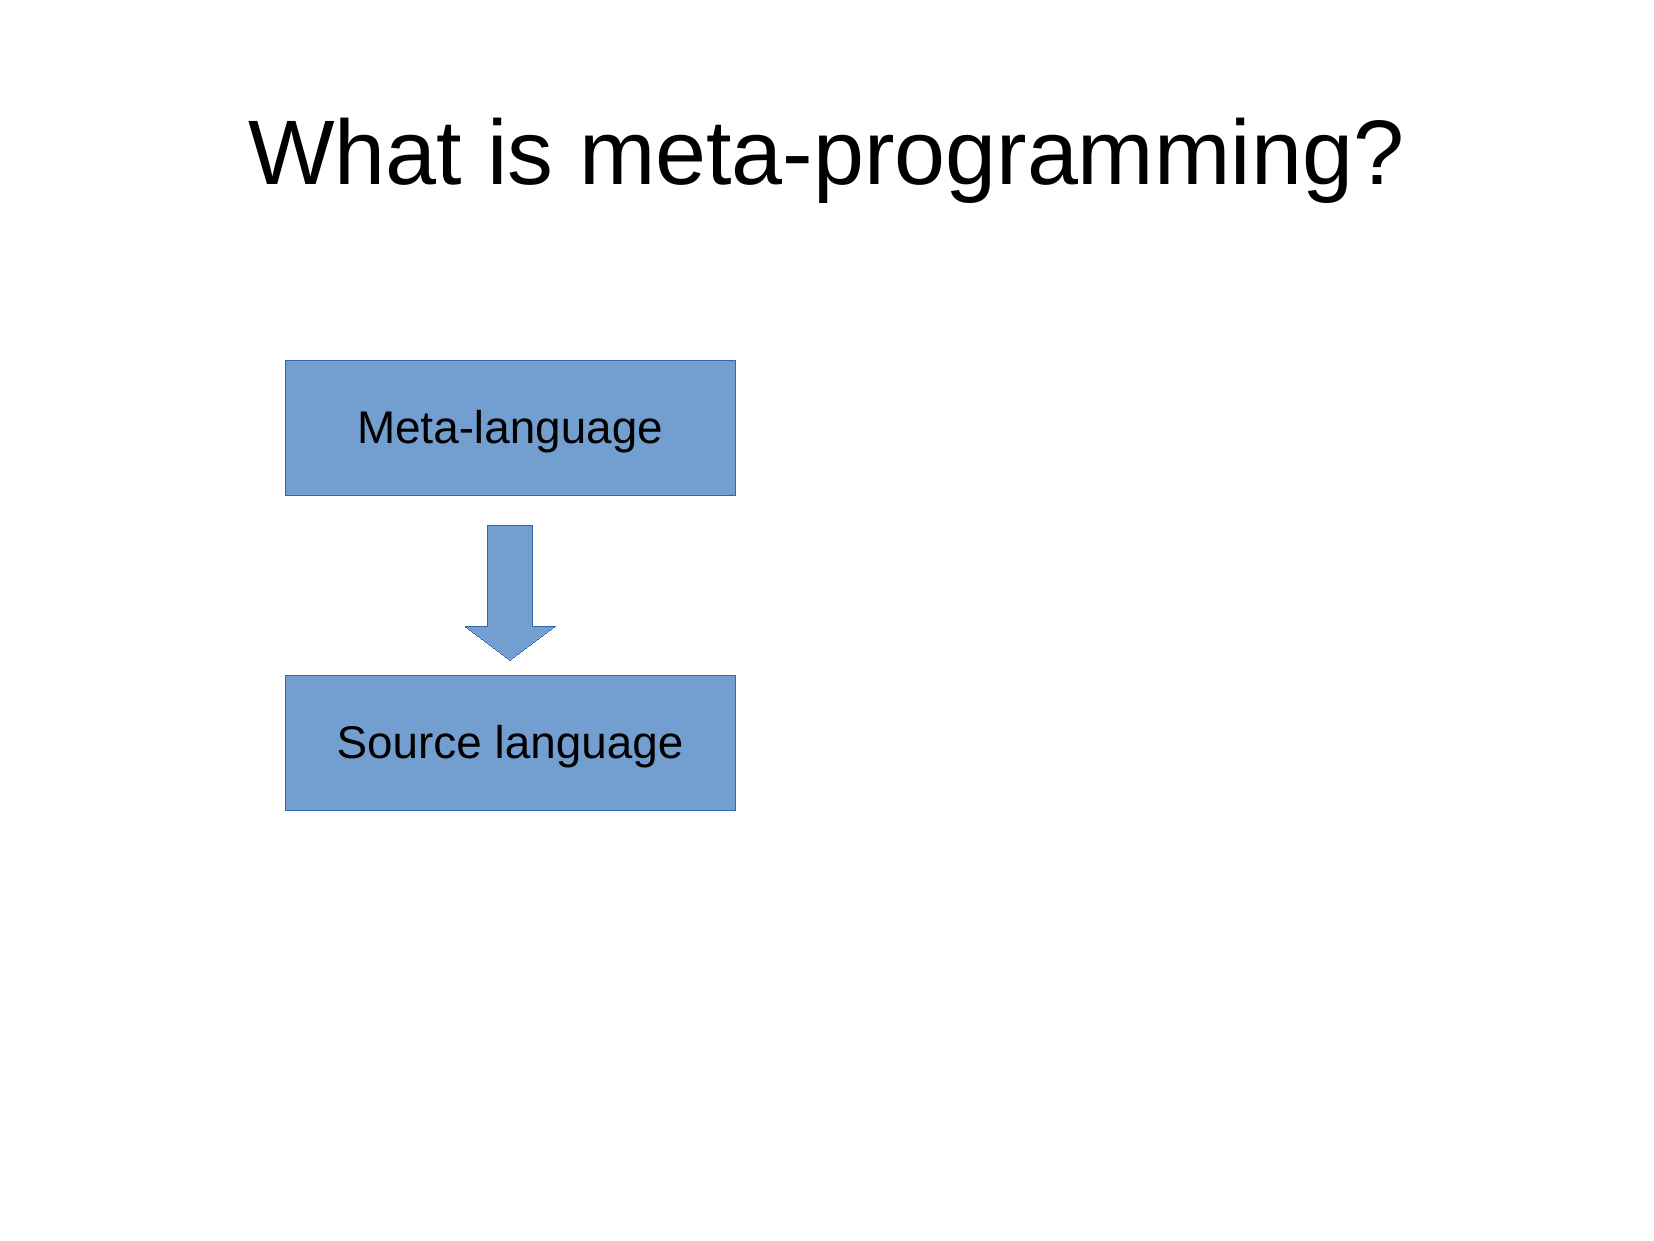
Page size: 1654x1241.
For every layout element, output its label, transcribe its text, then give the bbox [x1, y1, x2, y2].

text_box Meta-language [285, 360, 736, 496]
text_box Source language [285, 675, 736, 811]
text_box [465, 525, 556, 661]
title What is meta-programming? [82, 49, 1571, 257]
